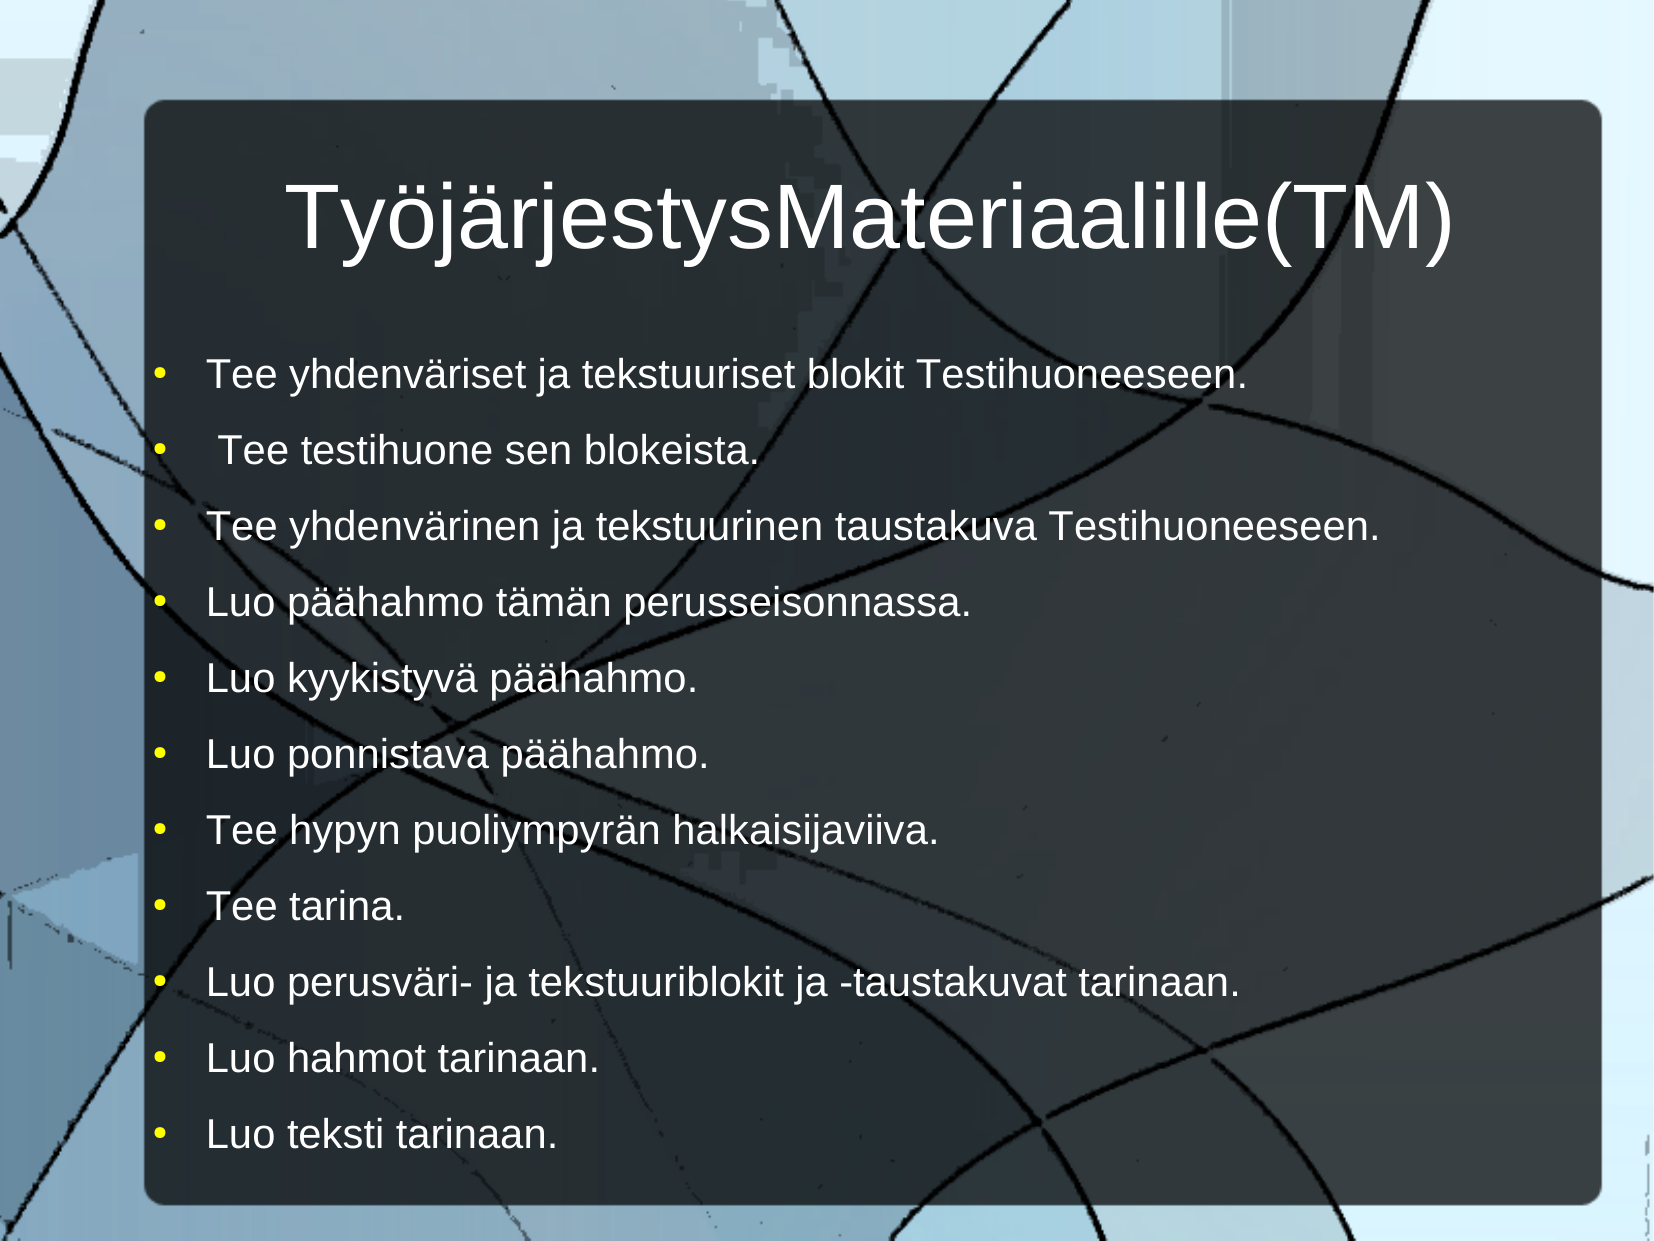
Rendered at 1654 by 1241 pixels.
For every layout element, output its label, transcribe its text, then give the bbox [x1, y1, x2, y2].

picture [0, 0, 1654, 1241]
title TyöjärjestysMateriaalille(TM) [159, 108, 1583, 325]
list Tee yhdenväriset ja tekstuuriset blokit Testihuoneeseen. Tee testihuone sen blokeista. Tee yhdenvärinen ja tekstuurinen taustakuva Testihuoneeseen. Luo päähahmo tämän perusseisonnassa. Luo kyykistyvä päähahmo. Luo ponnistava päähahmo. Tee hypyn puoliympyrän halkaisijaviiva. Tee tarina. Luo perusväri- ja tekstuuriblokit ja -taustakuvat tarinaan. Luo hahmot tarinaan. Luo teksti tarinaan. [134, 350, 1516, 1161]
